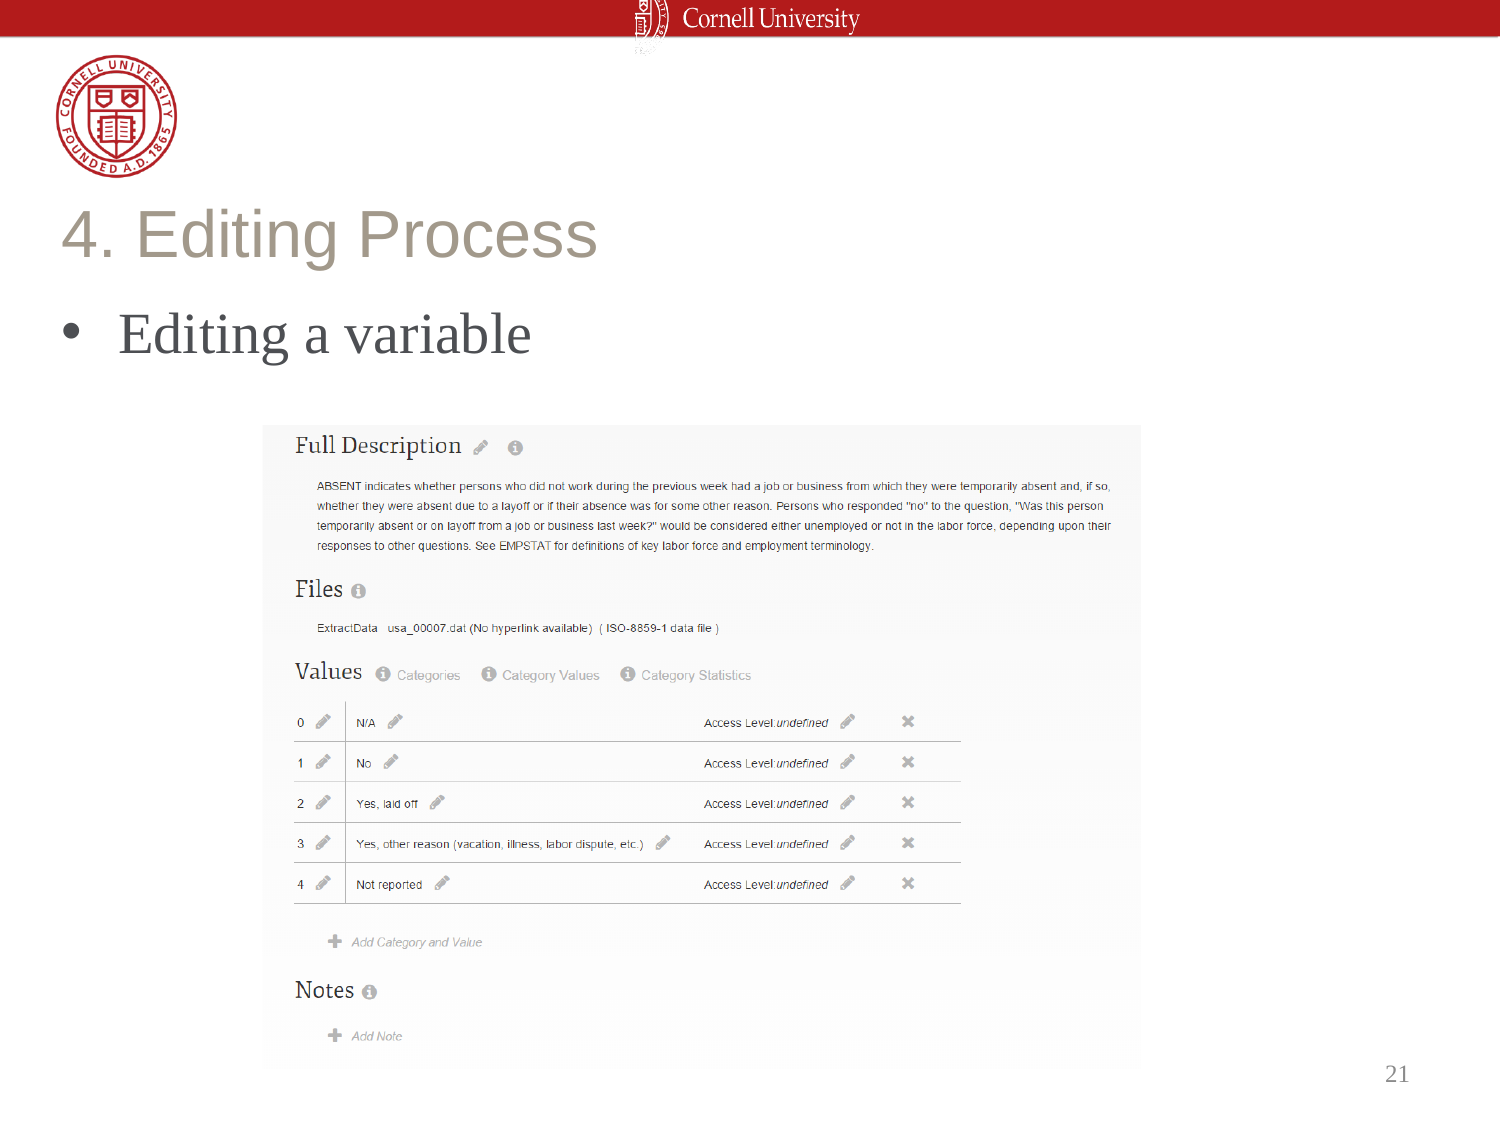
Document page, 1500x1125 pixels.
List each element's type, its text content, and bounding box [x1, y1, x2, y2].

picture [635, 0, 860, 60]
picture [262, 425, 1141, 1069]
list Editing a variable [46, 287, 1471, 400]
slide_number <number> [1074, 1042, 1425, 1103]
title 4. Editing Process [46, 174, 1471, 287]
picture [50, 50, 195, 174]
